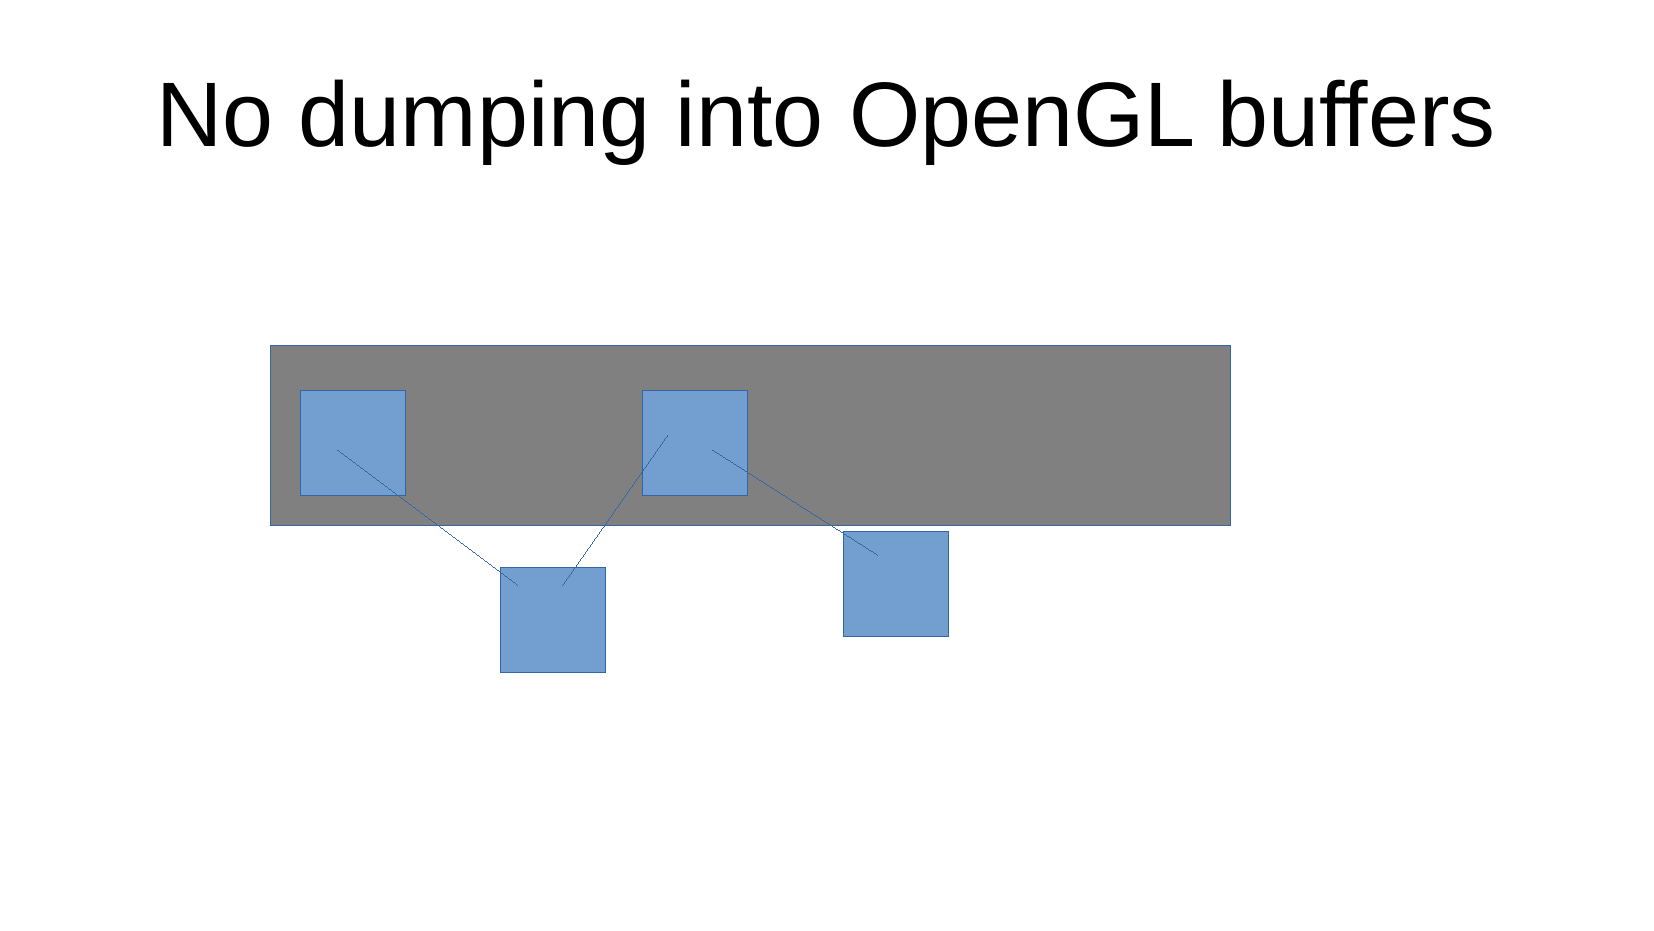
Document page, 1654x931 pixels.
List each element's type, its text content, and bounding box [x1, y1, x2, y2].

text_box [843, 531, 949, 637]
text_box [270, 345, 1231, 526]
title No dumping into OpenGL buffers [82, 37, 1571, 193]
text_box [500, 567, 606, 673]
